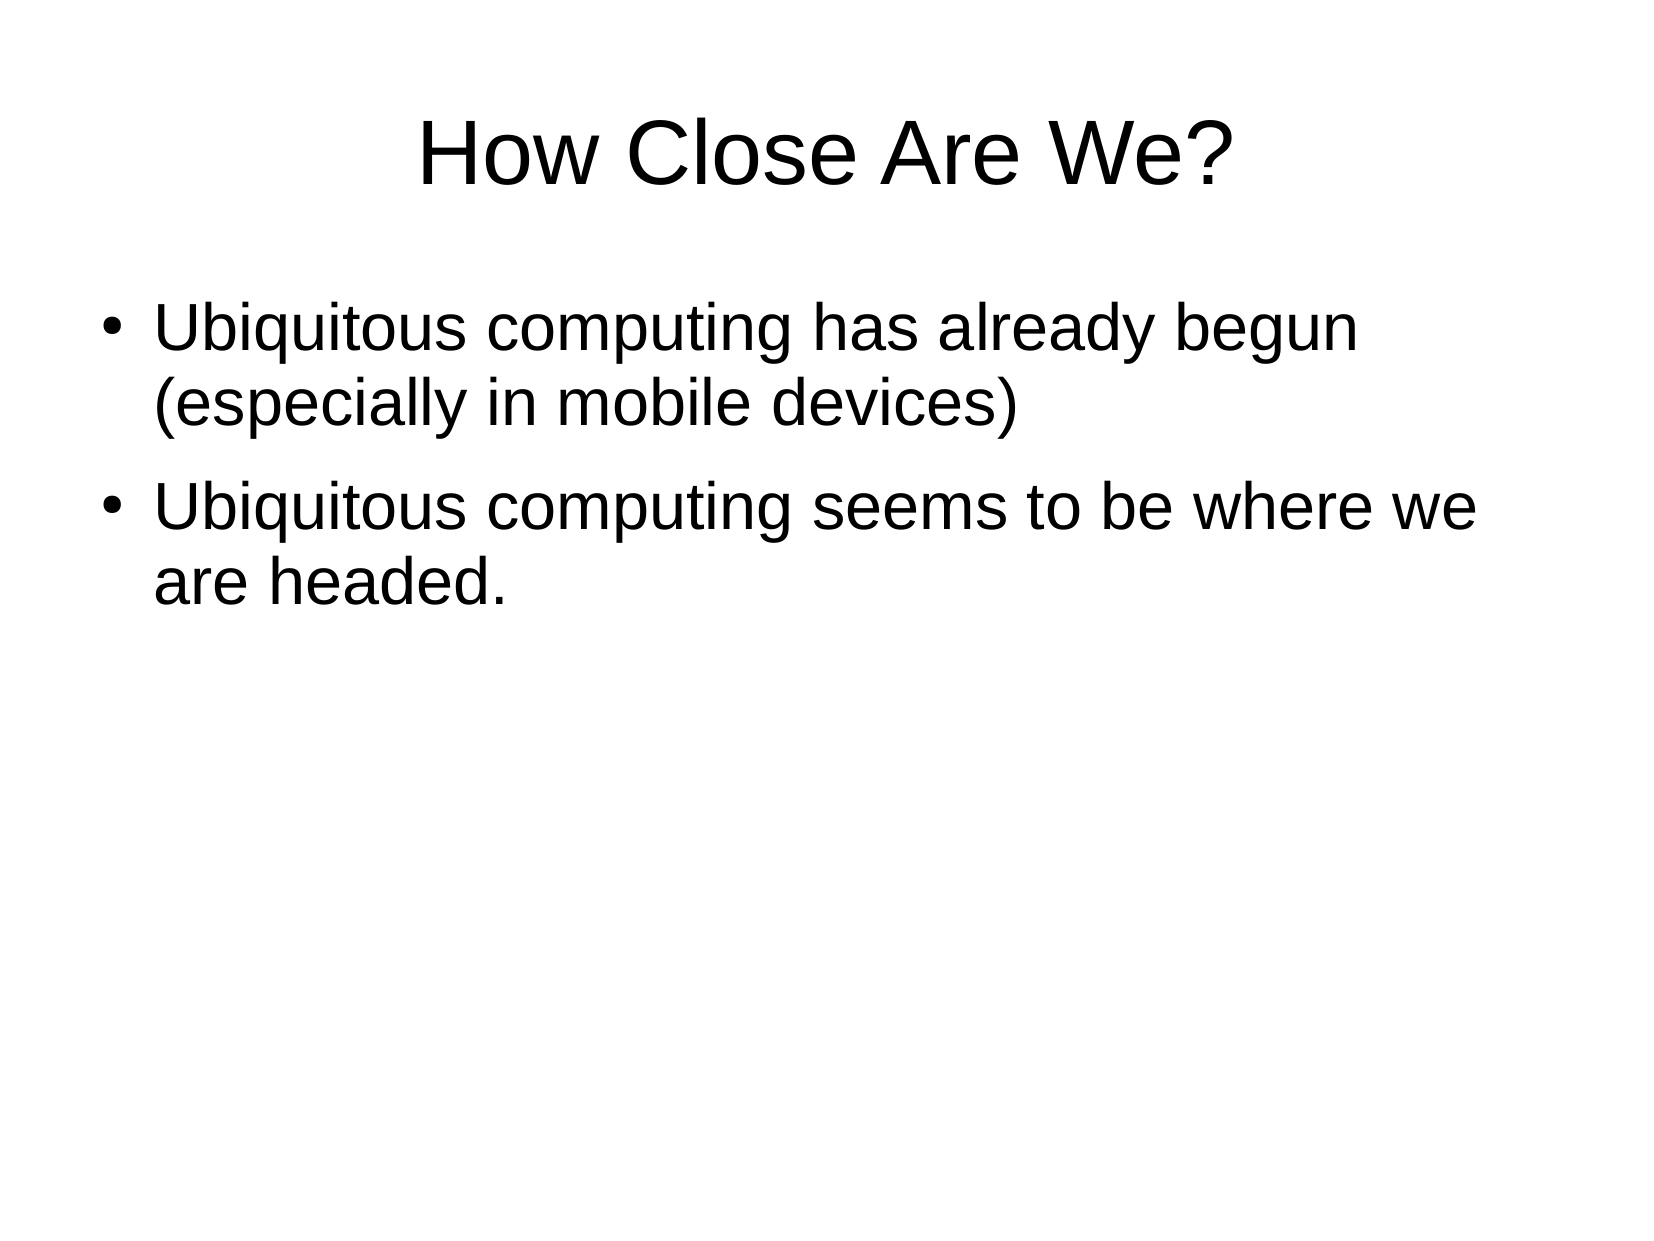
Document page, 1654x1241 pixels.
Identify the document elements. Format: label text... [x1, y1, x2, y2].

title How Close Are We? [82, 49, 1571, 257]
list Ubiquitous computing has already begun (especially in mobile devices) Ubiquitous computing seems to be where we are headed. [82, 290, 1571, 1010]
